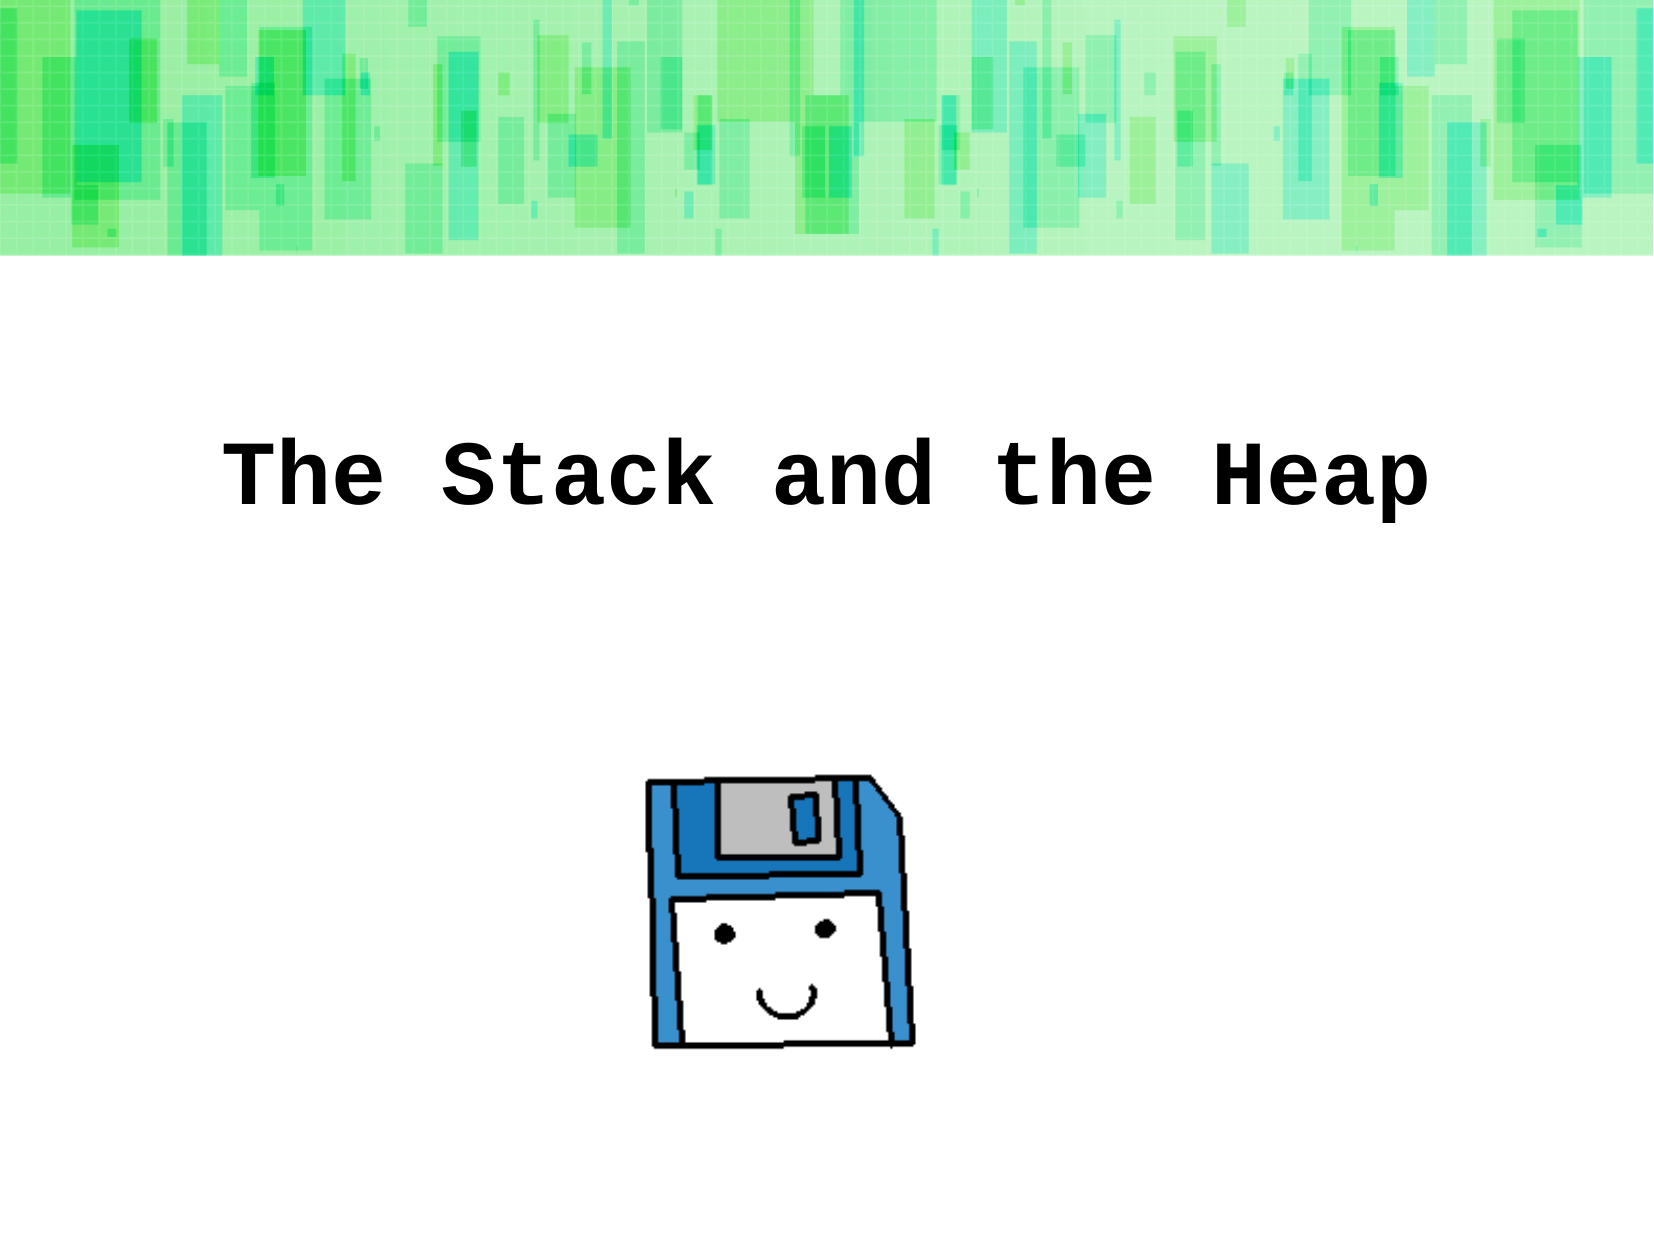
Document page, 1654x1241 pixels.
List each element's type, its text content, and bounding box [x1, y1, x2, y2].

subtitle The Stack and the Heap [82, 285, 1571, 676]
picture [0, 0, 1654, 1241]
